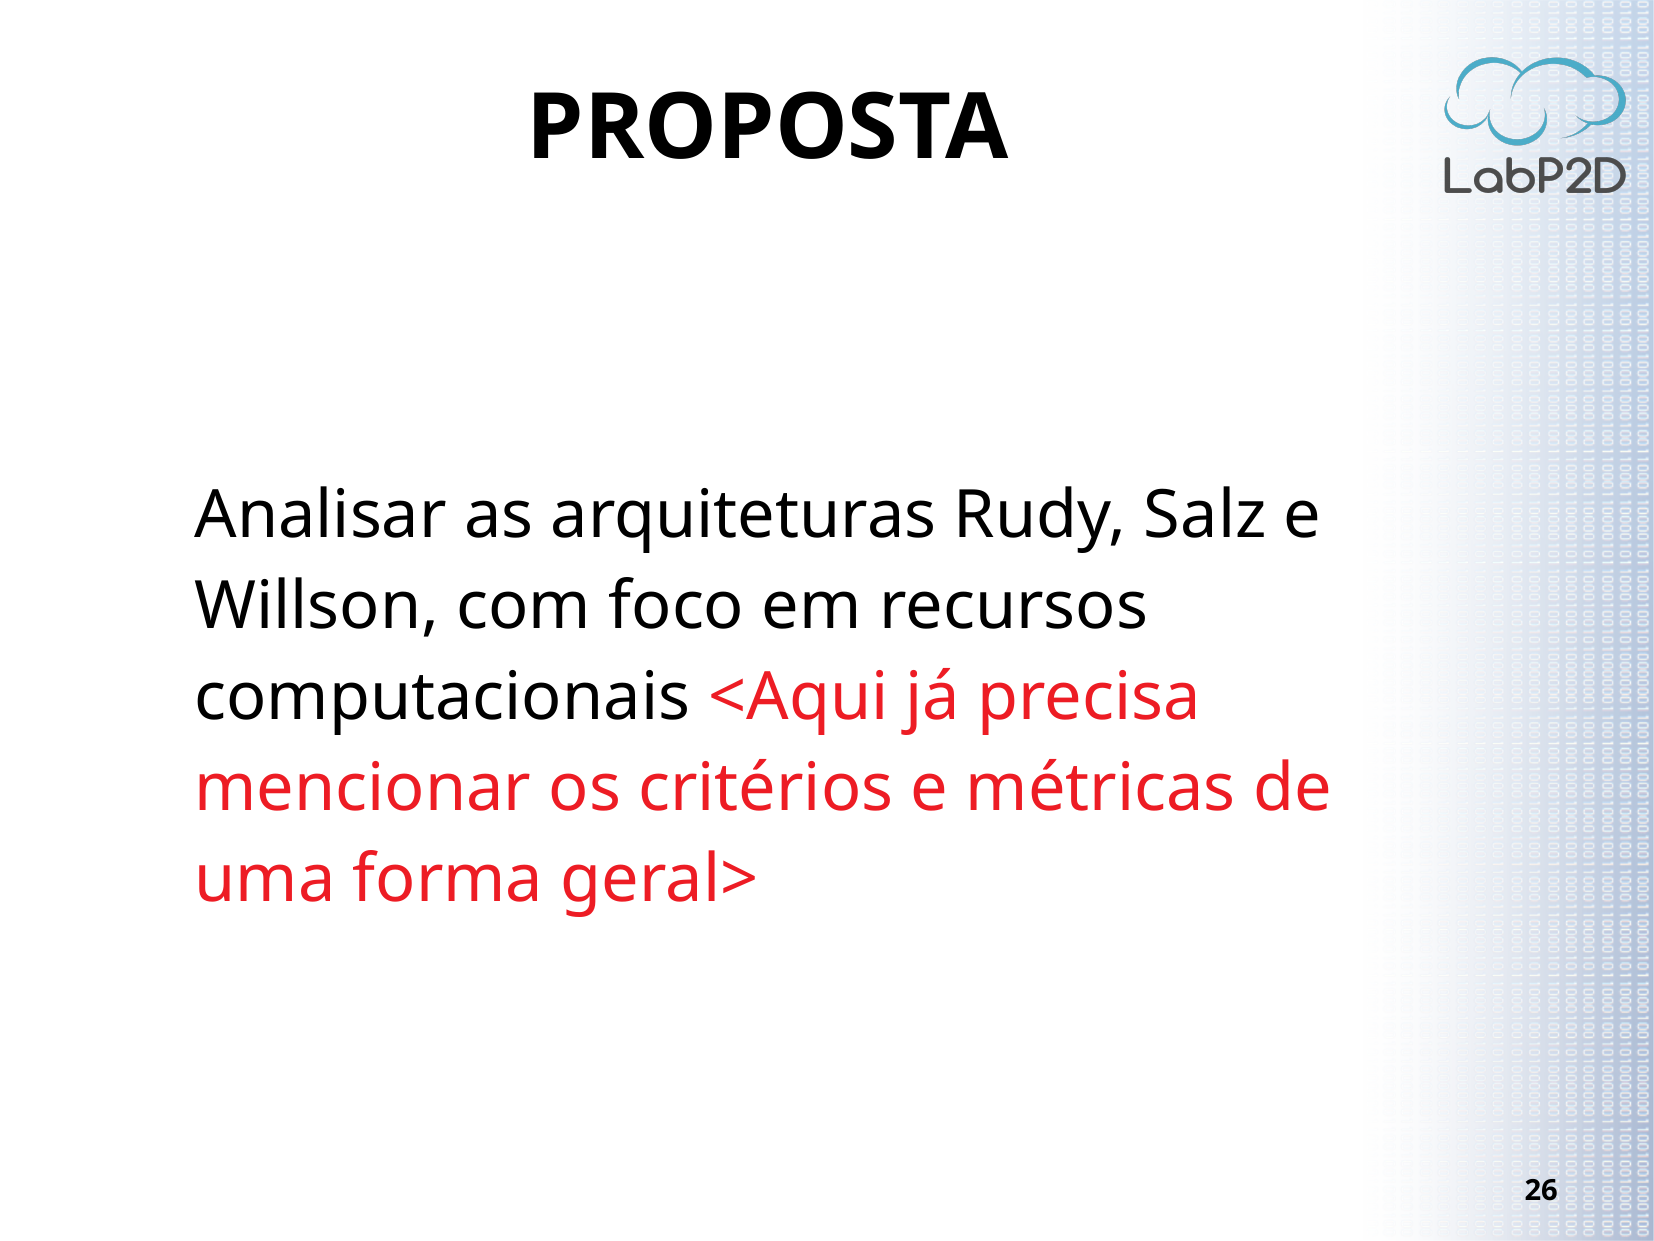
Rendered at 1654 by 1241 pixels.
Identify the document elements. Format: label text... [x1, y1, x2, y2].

picture [1360, 1, 1654, 1240]
list Analisar as arquiteturas Rudy, Salz e Willson, com foco em recursos computacionais <Aqui já precisa mencionar os critérios e métricas de uma forma geral> [123, 271, 1406, 1116]
title PROPOSTA [82, 19, 1453, 227]
